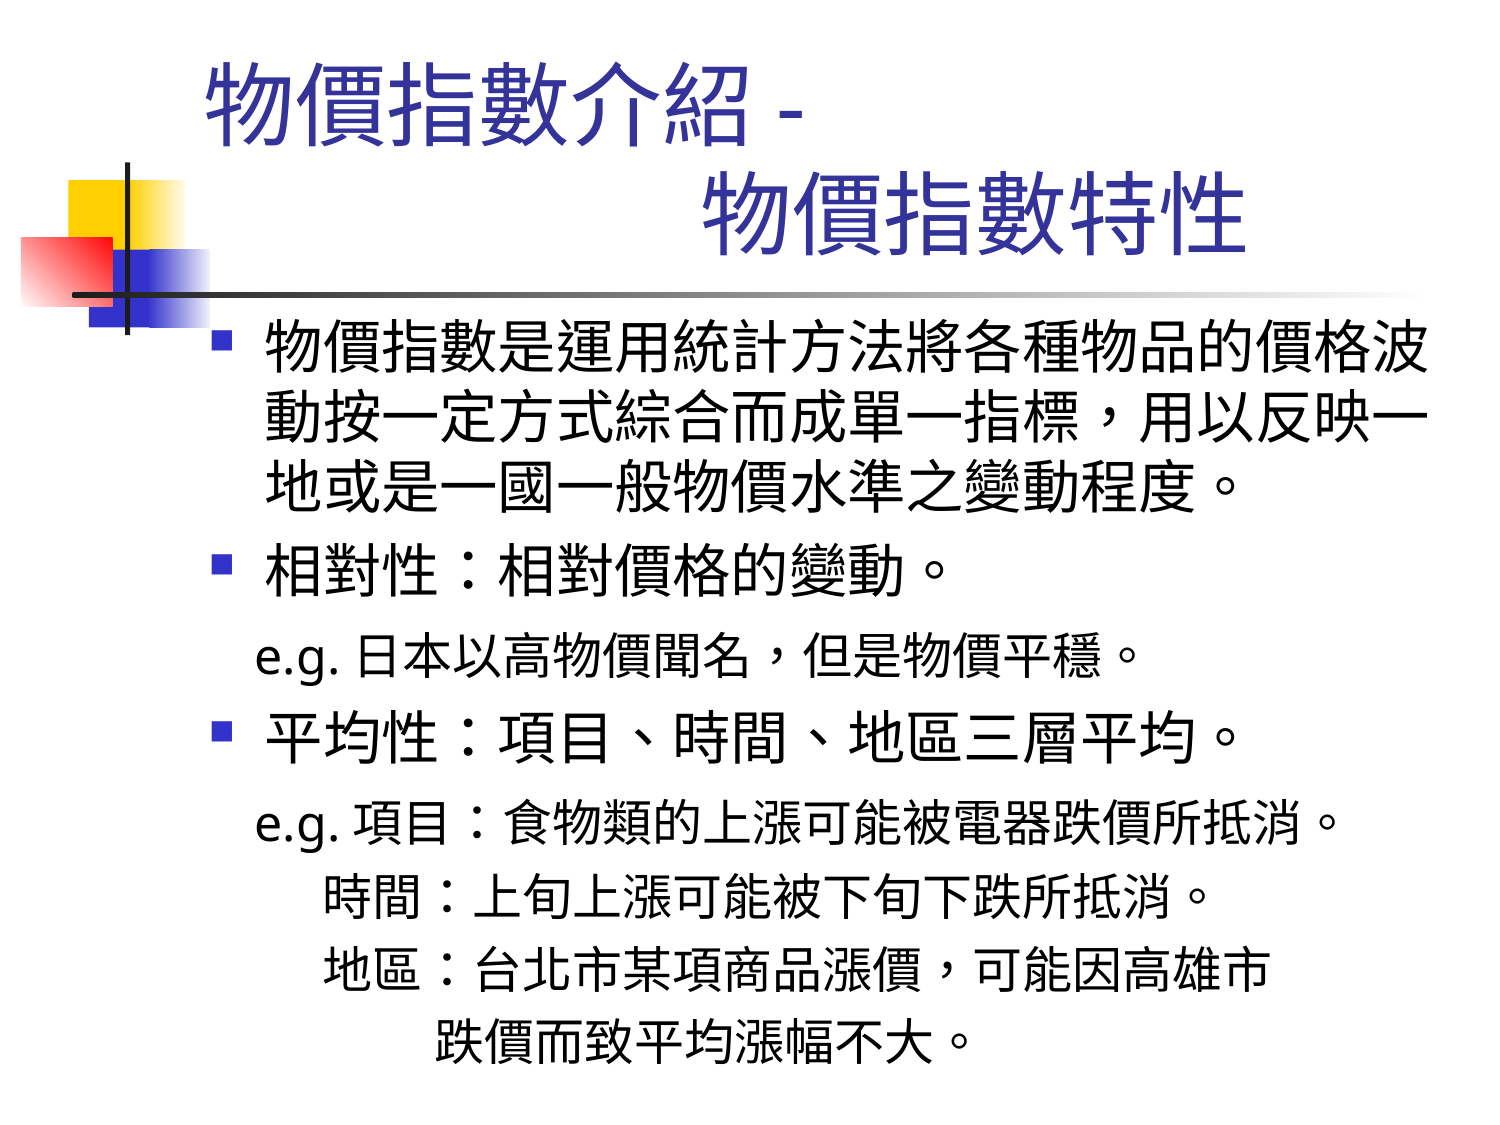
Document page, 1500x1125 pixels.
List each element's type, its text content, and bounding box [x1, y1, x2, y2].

title 物價指數介紹- 物價指數特性 [188, 35, 1468, 276]
list 物價指數是運用統計方法將各種物品的價格波動按一定方式綜合而成單一指標，用以反映一地或是一國一般物價水準之變動程度。 相對性：相對價格的變動。 e.g.日本以高物價聞名，但是物價平穩。 平均性：項目、時間、地區三層平均。 e.g.項目：食物類的上漲可能被電器跌價所抵消。 時間：上旬上漲可能被下旬下跌所抵消。 地區：台北市某項商品漲價，可能因高雄市 跌價而致平均漲幅不大。 [193, 302, 1469, 1094]
